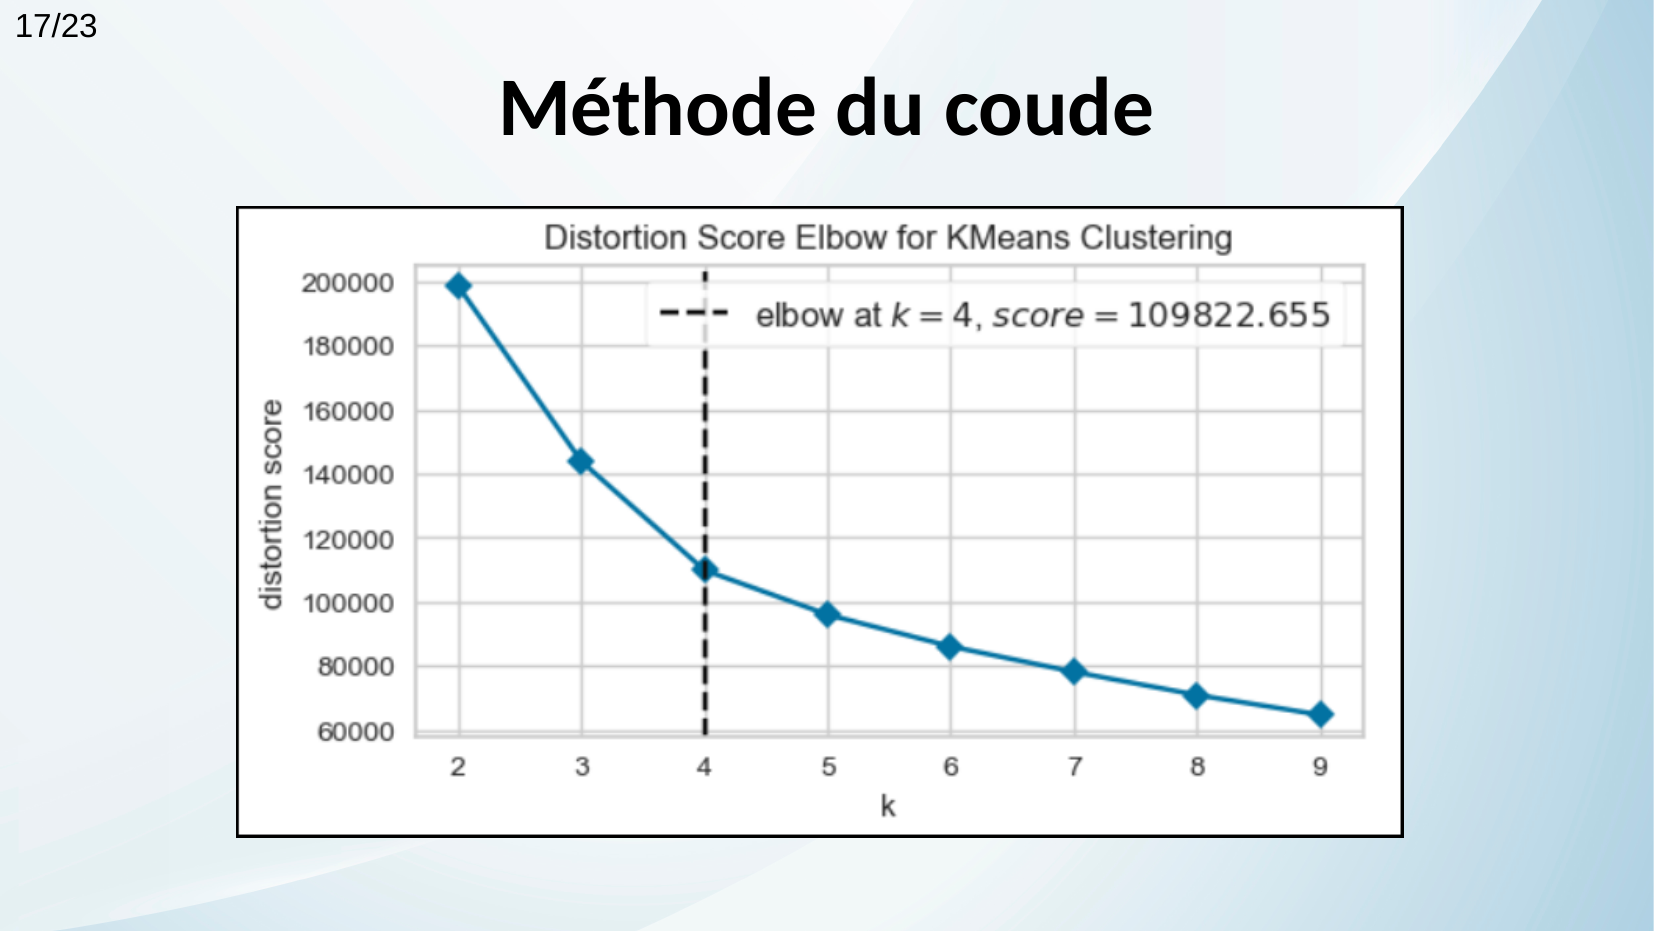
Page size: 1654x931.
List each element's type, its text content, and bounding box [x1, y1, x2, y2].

picture [0, 0, 1654, 931]
text_box 17/23 [0, 0, 119, 60]
title Méthode du coude [82, 37, 1571, 193]
